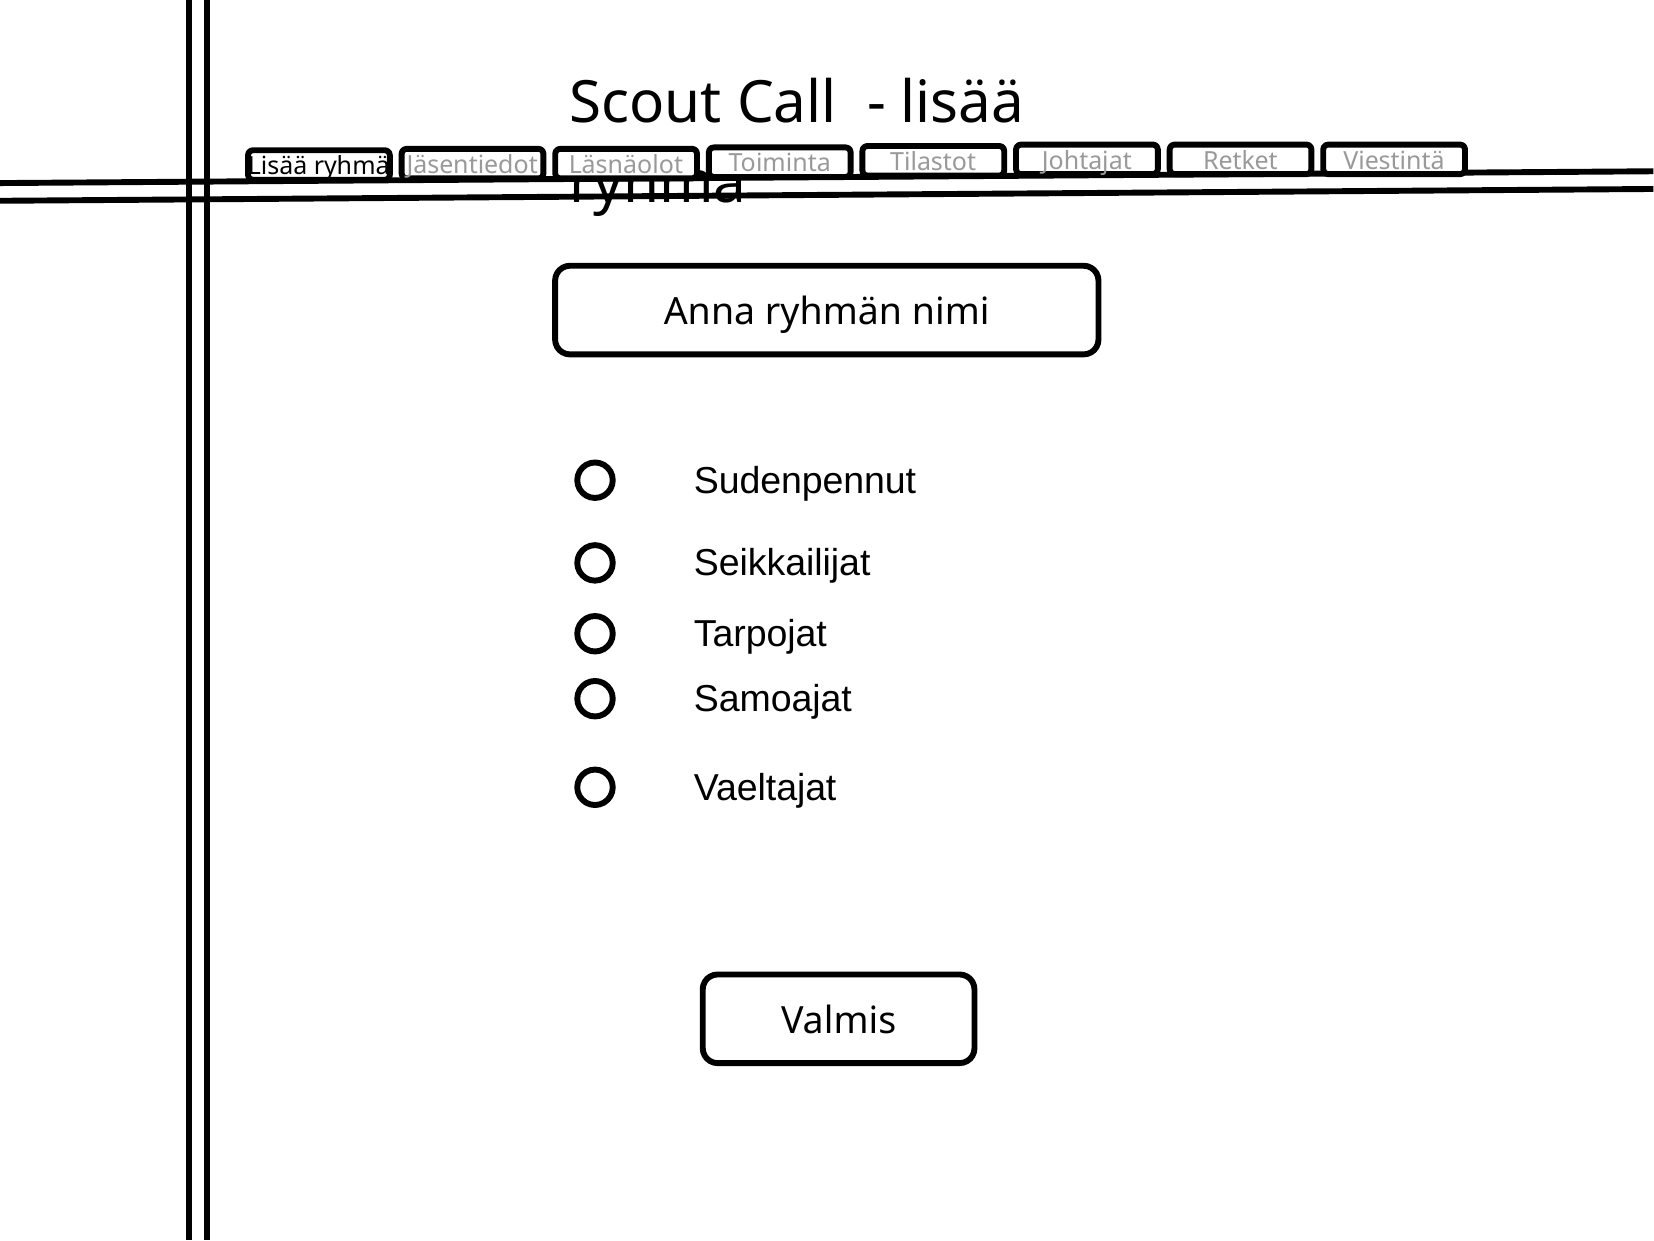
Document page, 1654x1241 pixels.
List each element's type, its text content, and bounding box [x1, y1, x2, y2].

text_box Tarpojat [682, 608, 839, 660]
text_box Seikkailijat [682, 537, 883, 589]
text_box Johtajat [1016, 144, 1158, 175]
text_box [577, 680, 613, 717]
text_box Jäsentiedot [401, 148, 544, 179]
text_box Valmis [702, 974, 975, 1064]
text_box Retket [1169, 144, 1312, 175]
text_box Läsnäolot [555, 148, 698, 179]
text_box Tilastot [862, 145, 1005, 176]
text_box [577, 462, 613, 498]
text_box Samoajat [682, 673, 864, 725]
text_box Viestintä [1323, 144, 1466, 175]
text_box [577, 545, 613, 581]
text_box [577, 769, 613, 806]
text_box Toiminta [708, 147, 851, 177]
text_box Sudenpennut [682, 454, 929, 506]
text_box [577, 616, 613, 652]
text_box Scout Call - lisää ryhmä [555, 53, 1178, 137]
text_box Lisää ryhmä [248, 150, 390, 180]
text_box Anna ryhmän nimi [555, 265, 1099, 355]
text_box Vaeltajat [682, 761, 849, 813]
